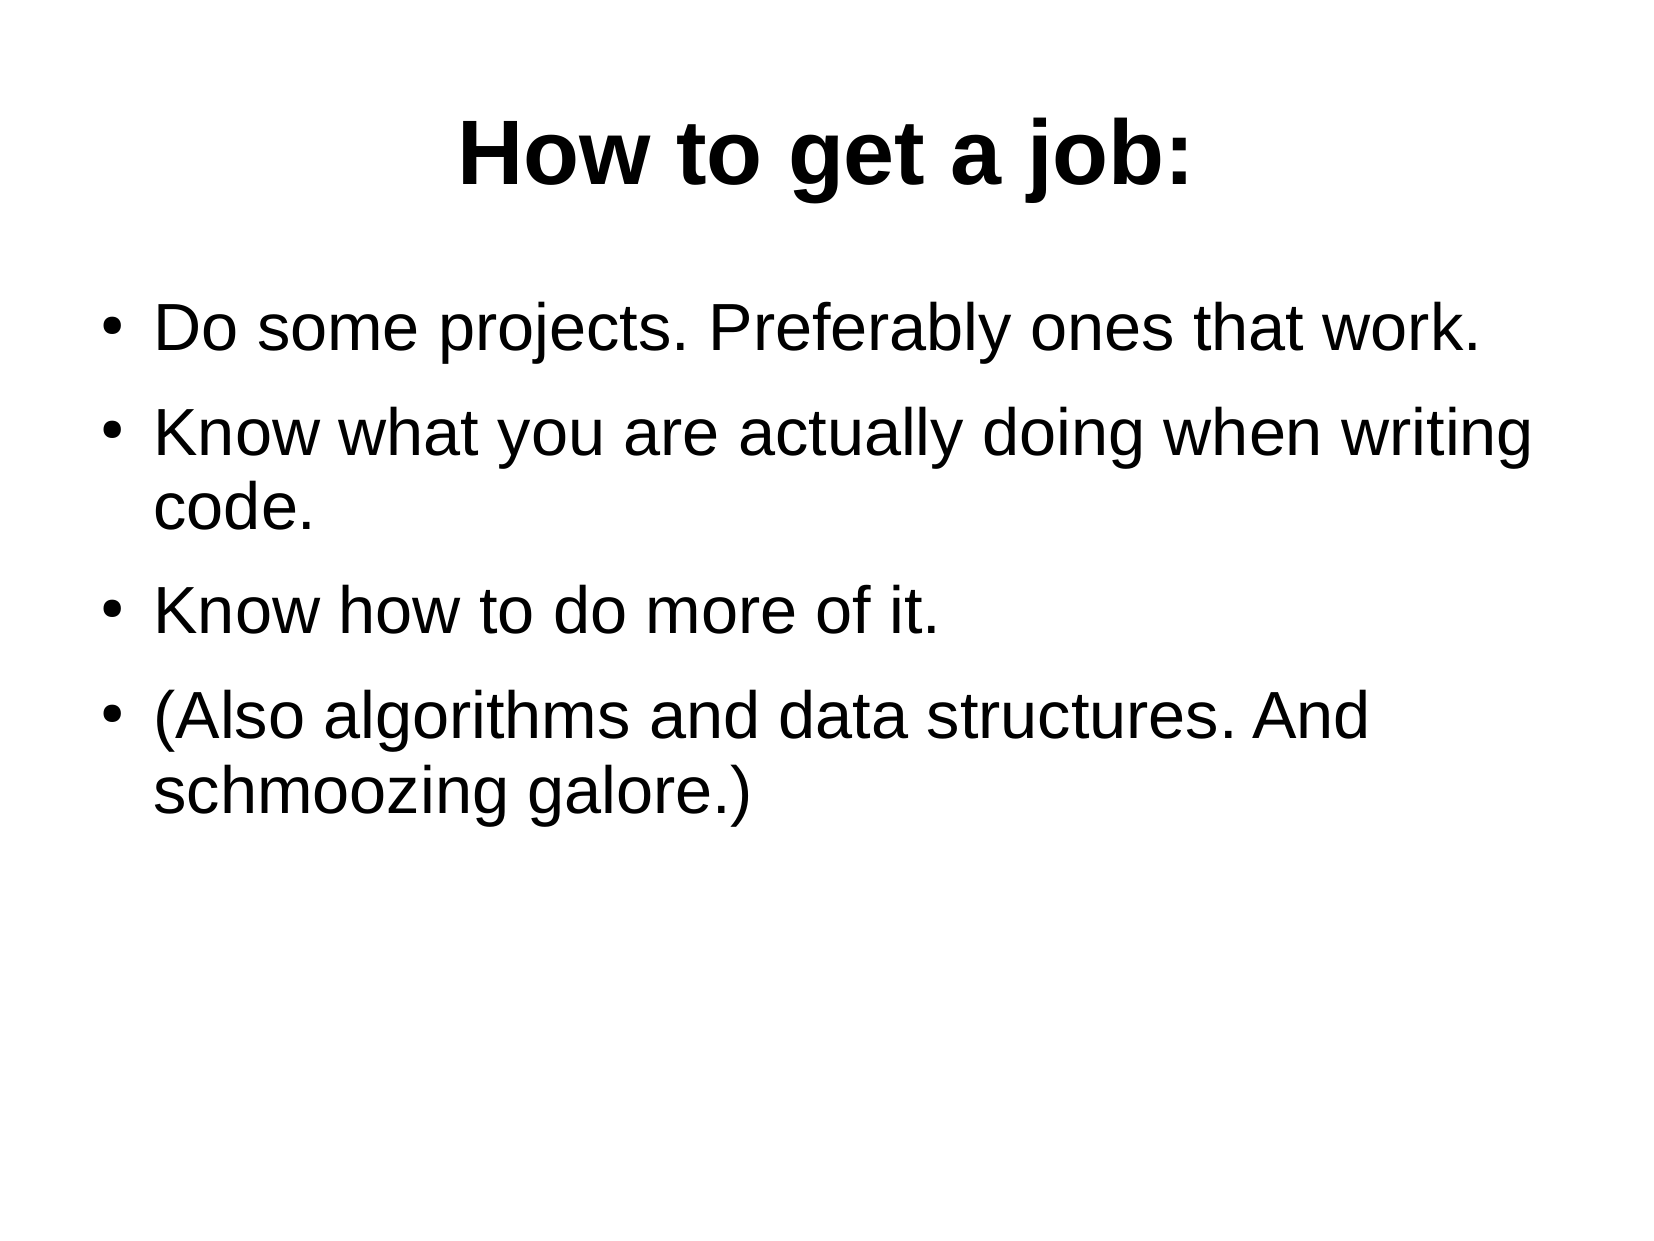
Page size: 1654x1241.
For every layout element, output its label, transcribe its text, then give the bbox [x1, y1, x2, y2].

list Do some projects. Preferably ones that work. Know what you are actually doing when writing code. Know how to do more of it. (Also algorithms and data structures. And schmoozing galore.) [82, 290, 1571, 1010]
title How to get a job: [82, 49, 1571, 257]
